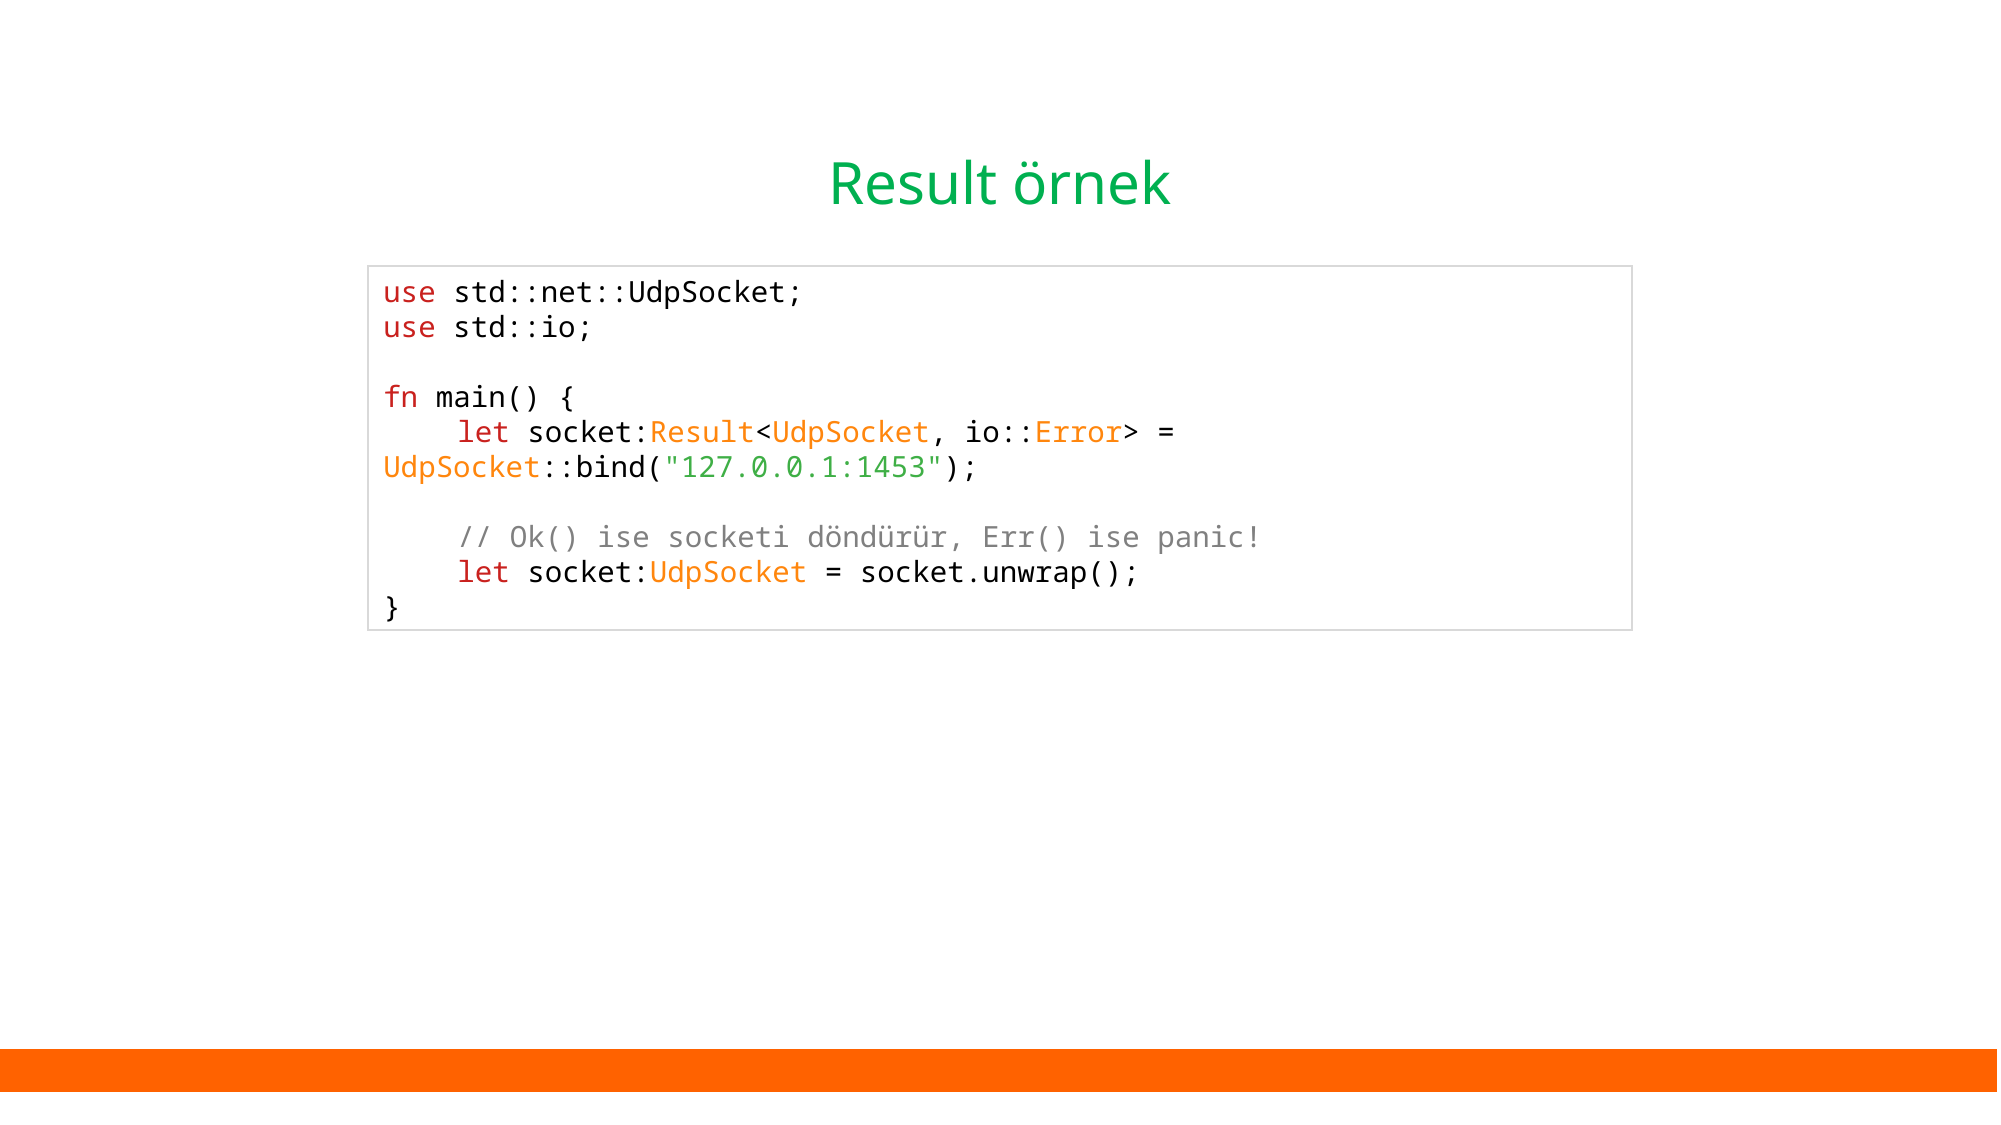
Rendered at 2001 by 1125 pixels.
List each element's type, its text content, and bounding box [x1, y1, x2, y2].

text_box use std::net::UdpSocket; use std::io; fn main() { let socket:Result<UdpSocket, io::Error> = UdpSocket::bind("127.0.0.1:1453"); // Ok() ise socketi döndürür, Err() ise panic! let socket:UdpSocket = socket.unwrap(); } [368, 265, 1632, 596]
list Result örnek [420, 146, 1580, 237]
text_box [0, 1049, 1997, 1092]
